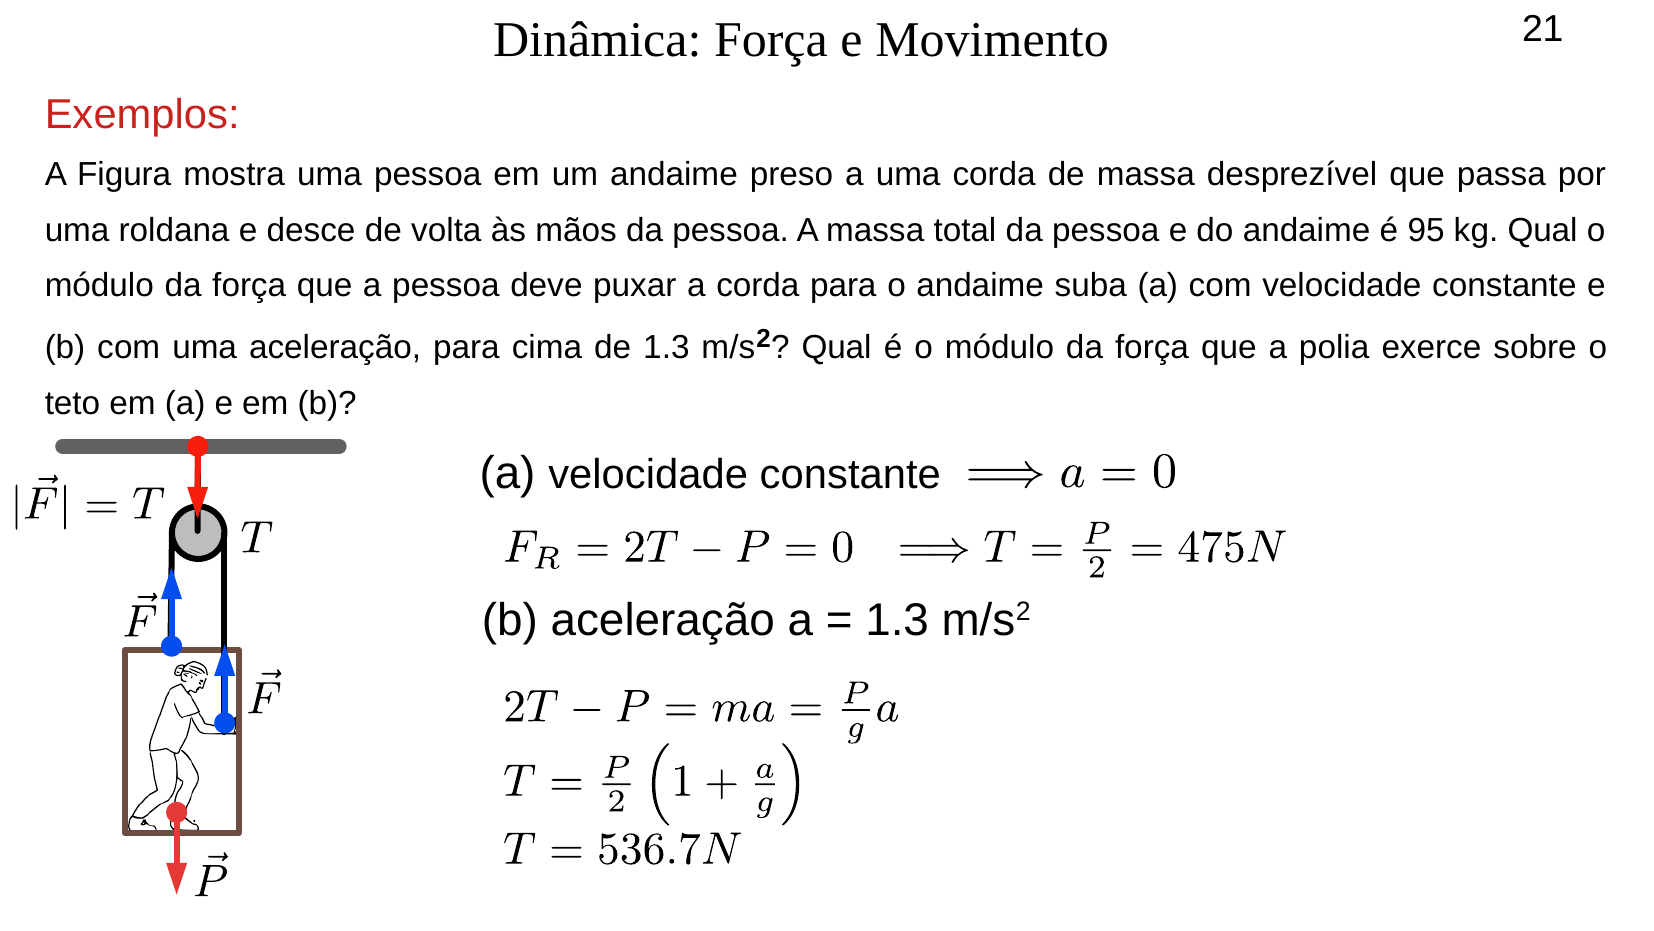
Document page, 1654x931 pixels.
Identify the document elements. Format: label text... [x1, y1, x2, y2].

text_box <number> [1507, 0, 1654, 71]
picture [240, 521, 273, 553]
picture [501, 679, 900, 867]
picture [192, 852, 228, 897]
picture [246, 669, 282, 714]
text_box Exemplos: A Figura mostra uma pessoa em um andaime preso a uma corda de massa desprezível que passa por uma roldana e desce de volta às mãos da pessoa. A massa total da pessoa e do andaime é 95 kg. Qual o módulo da força que a pessoa deve puxar a corda para o andaime suba (a) com velocidade constante e (b) com uma aceleração, para cima de 1.3 m/s2? Qual é o módulo da força que a polia exerce sobre o teto em (a) e em (b)? (a) velocidade constante (b) aceleração a = 1.3 m/s2 [30, 83, 1624, 653]
text_box Dinâmica: Força e Movimento [478, 0, 1149, 82]
picture [228, 652, 236, 675]
picture [501, 520, 1288, 580]
picture [10, 474, 165, 530]
picture [122, 592, 158, 637]
picture [228, 676, 236, 721]
text_box [171, 506, 225, 559]
picture [965, 453, 1175, 489]
picture [127, 652, 236, 831]
